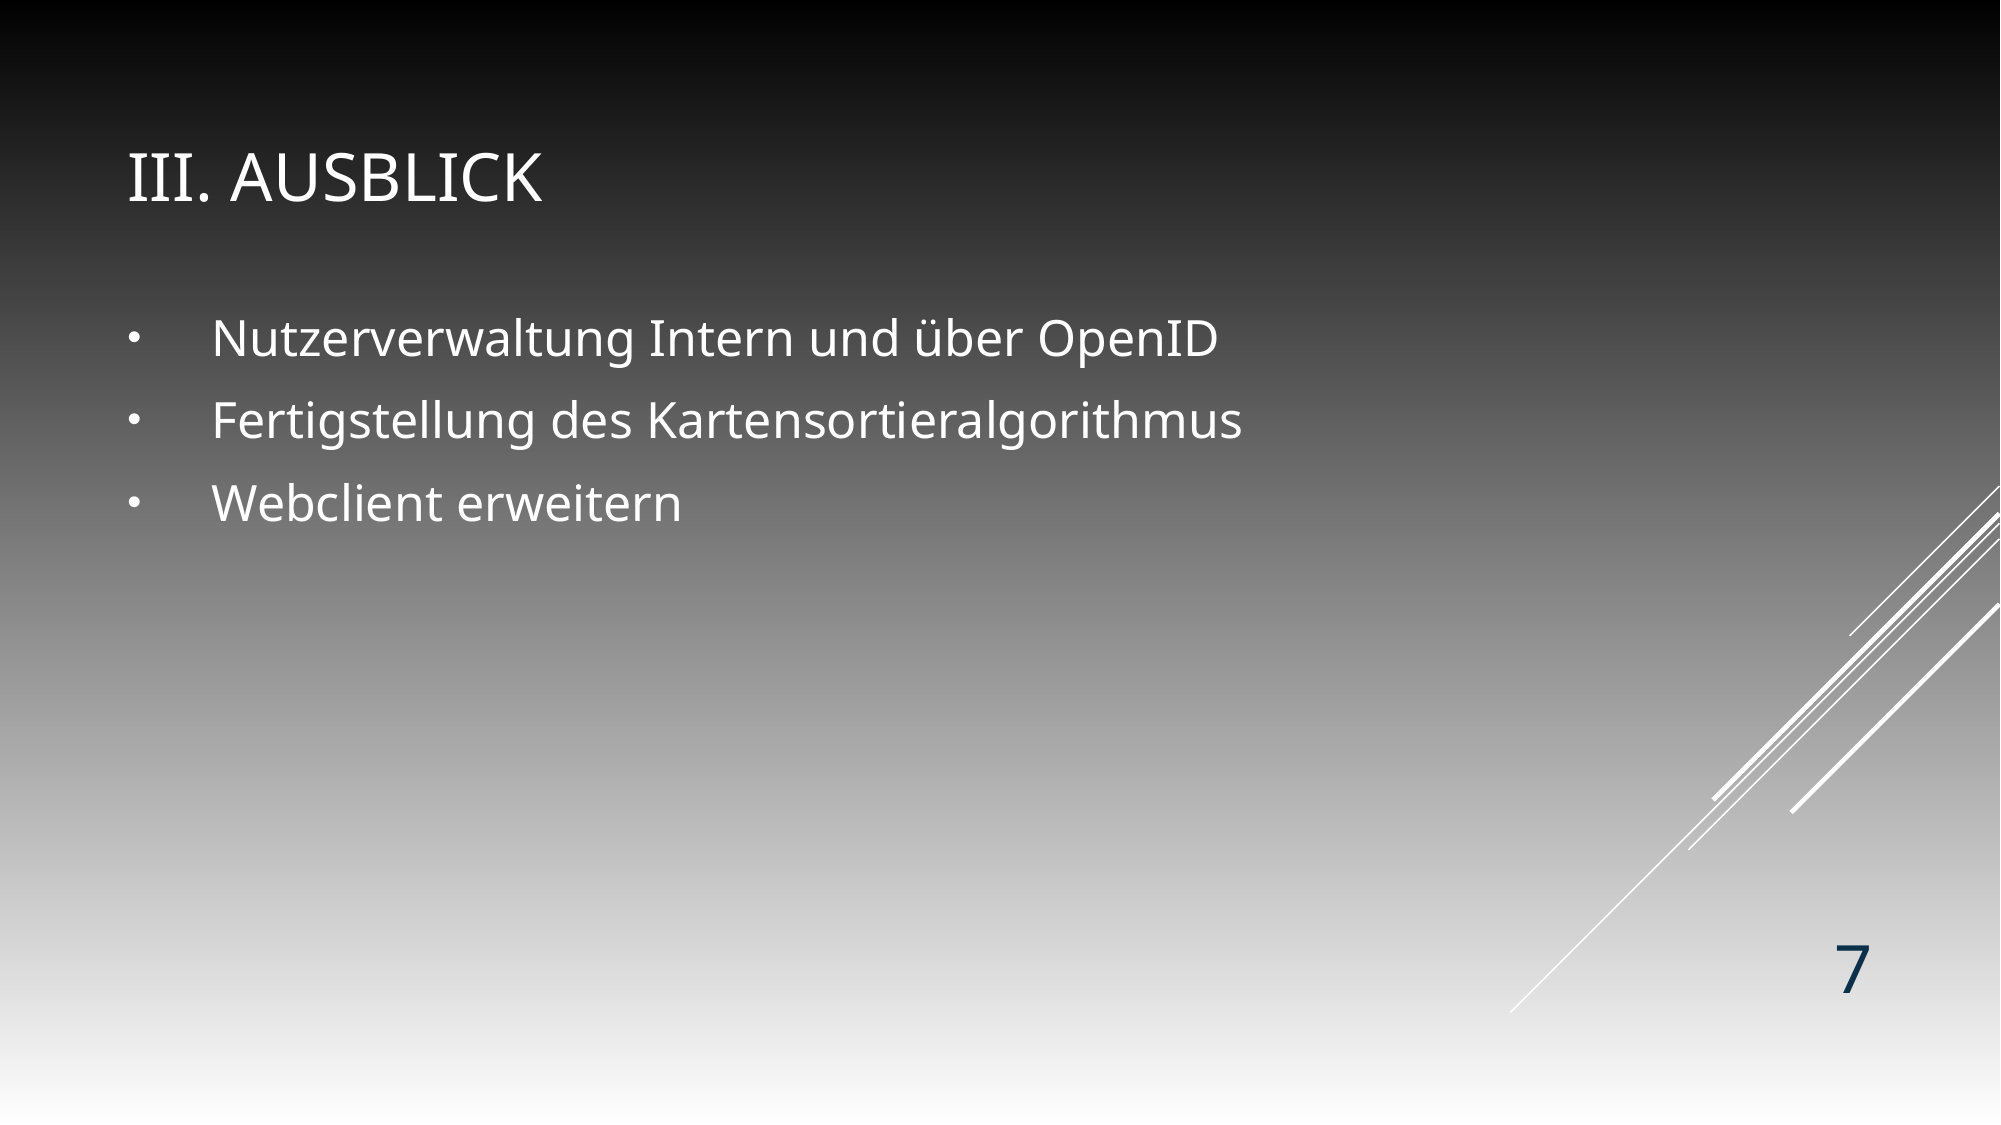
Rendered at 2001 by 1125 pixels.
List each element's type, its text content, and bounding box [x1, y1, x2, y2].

title III. Ausblick [112, 112, 1763, 238]
list Nutzerverwaltung Intern und über OpenID Fertigstellung des Kartensortieralgorithmus Webclient erweitern [112, 298, 1513, 984]
slide_number <Foliennummer> [1700, 915, 1888, 1025]
